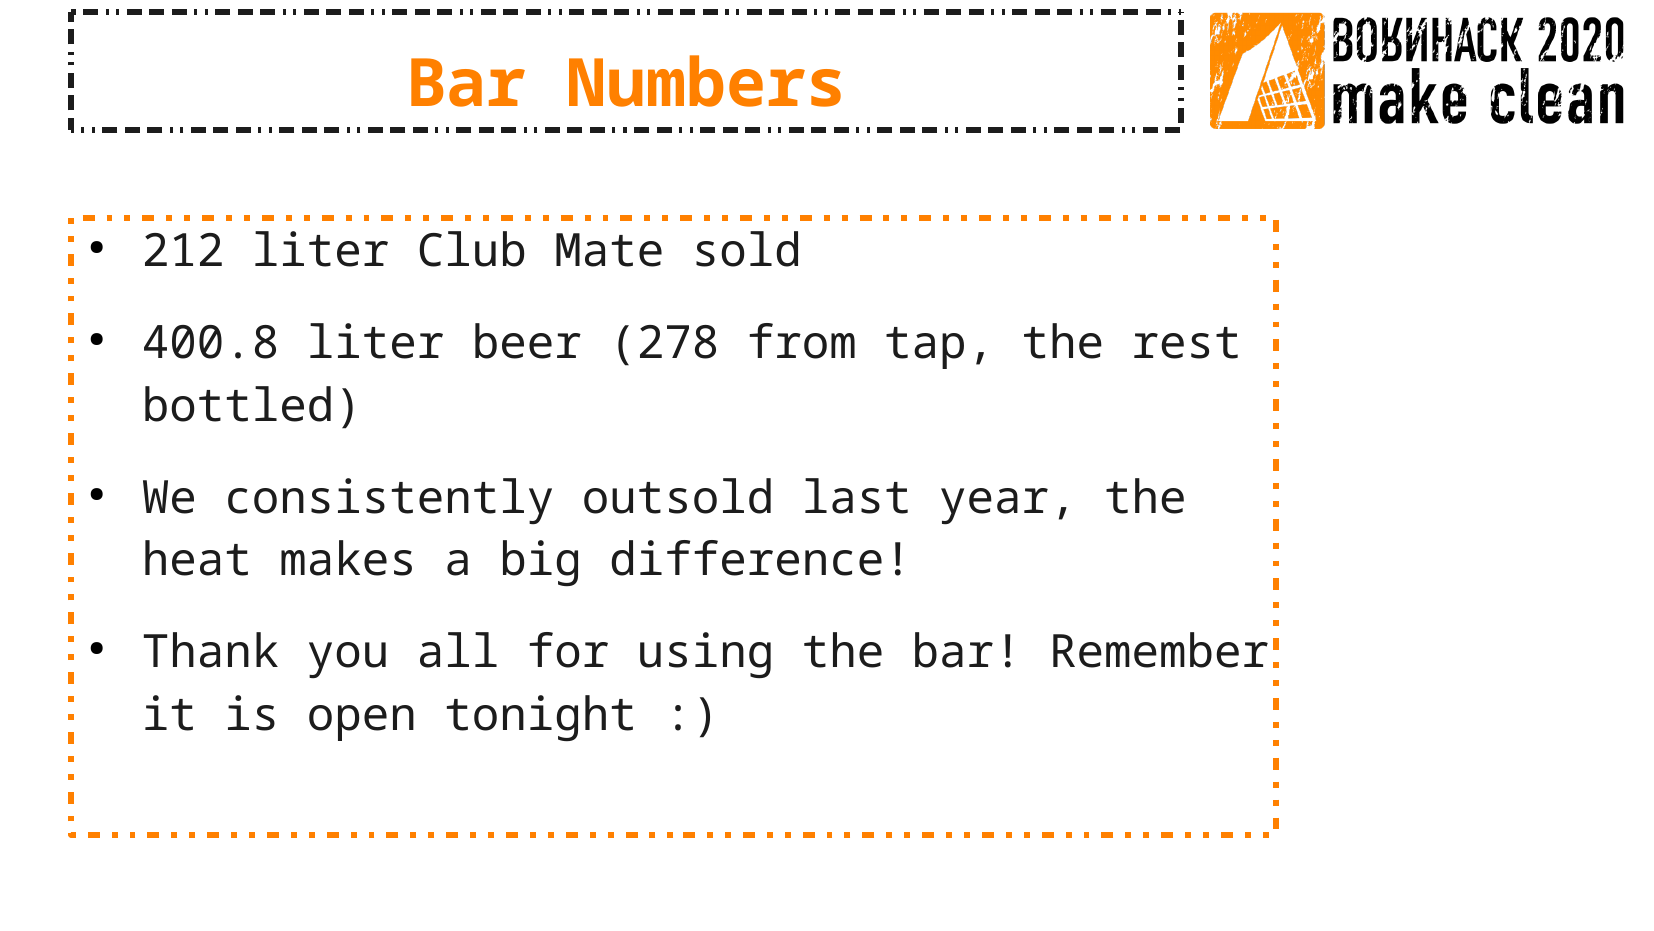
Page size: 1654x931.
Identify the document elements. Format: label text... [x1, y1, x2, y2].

title Bar Numbers [70, 11, 1182, 130]
subtitle 212 liter Club Mate sold 400.8 liter beer (278 from tap, the rest bottled) We consistently outsold last year, the heat makes a big difference! Thank you all for using the bar! Remember it is open tonight :) [70, 217, 1276, 835]
picture [1210, 11, 1654, 130]
